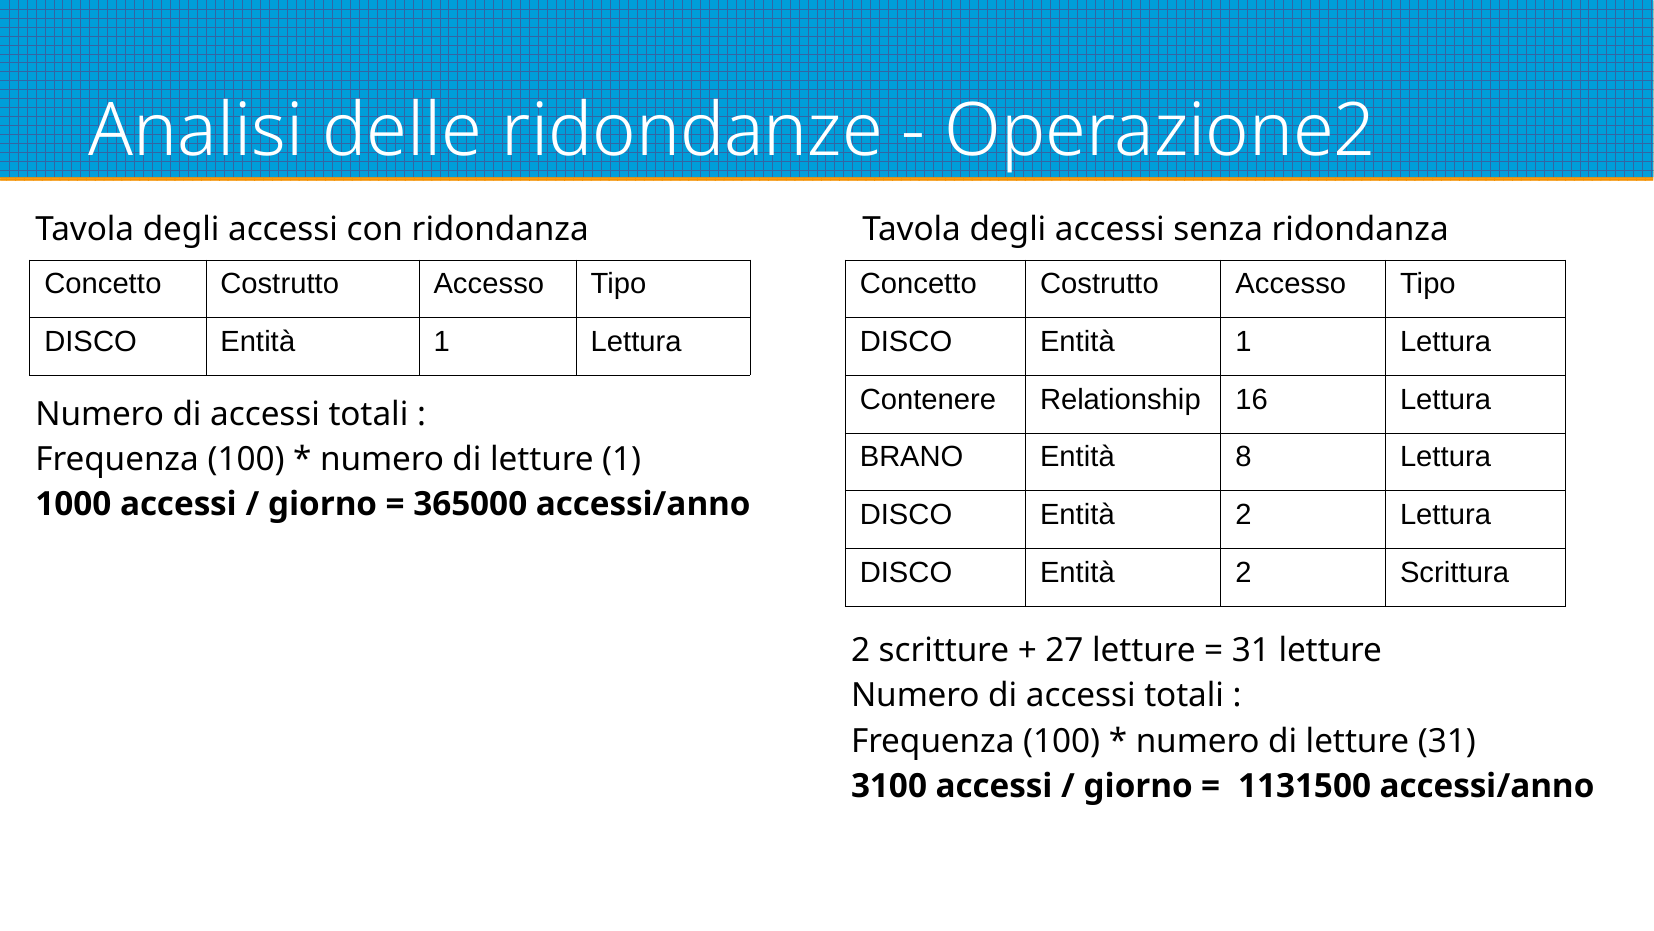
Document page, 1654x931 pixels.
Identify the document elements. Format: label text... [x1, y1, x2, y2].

table_header Tipo [577, 261, 750, 317]
text_box Tavola degli accessi con ridondanza [29, 198, 621, 257]
table_cell DISCO [846, 549, 1025, 606]
table_cell Entità [1026, 434, 1220, 490]
table_header Concetto [30, 261, 206, 317]
table_header Costrutto [1026, 261, 1220, 317]
table_cell 2 [1221, 549, 1385, 606]
table_cell 2 [1221, 491, 1385, 548]
table_header Accesso [1221, 261, 1385, 317]
table_cell Relationship [1026, 376, 1220, 433]
title Analisi delle ridondanze - Operazione2 [88, 14, 1565, 178]
table_cell DISCO [846, 318, 1025, 375]
table_header Tipo [1386, 261, 1565, 317]
table_cell Scrittura [1386, 549, 1565, 606]
table_header Concetto [846, 261, 1025, 317]
table_cell Entità [1026, 491, 1220, 548]
table_cell Entità [1026, 549, 1220, 606]
table_cell Lettura [1386, 434, 1565, 490]
table_cell 1 [1221, 318, 1385, 375]
table_cell Entità [1026, 318, 1220, 375]
text_box 2 scritture + 27 letture = 31 letture Numero di accessi totali : Frequenza (100) * numero di letture (31) 3100 accessi / giorno = 1131500 accessi/anno [845, 620, 1613, 859]
table_cell DISCO [846, 491, 1025, 548]
table_cell Entità [207, 318, 419, 361]
table_cell Lettura [1386, 376, 1565, 433]
table_header Accesso [420, 261, 576, 317]
table_header Costrutto [207, 261, 419, 317]
table_cell BRANO [846, 434, 1025, 490]
table_cell 8 [1221, 434, 1385, 490]
table_cell Contenere [846, 376, 1025, 433]
text_box Tavola degli accessi senza ridondanza [856, 198, 1565, 257]
table_cell 16 [1221, 376, 1385, 433]
table_cell DISCO [30, 318, 206, 361]
table_cell Lettura [1386, 318, 1565, 375]
text_box Numero di accessi totali : Frequenza (100) * numero di letture (1) 1000 accessi / giorno = 365000 accessi/anno [29, 361, 768, 555]
table_cell Lettura [1386, 491, 1565, 548]
table_cell 1 [420, 318, 576, 361]
table_cell Lettura [577, 318, 750, 361]
